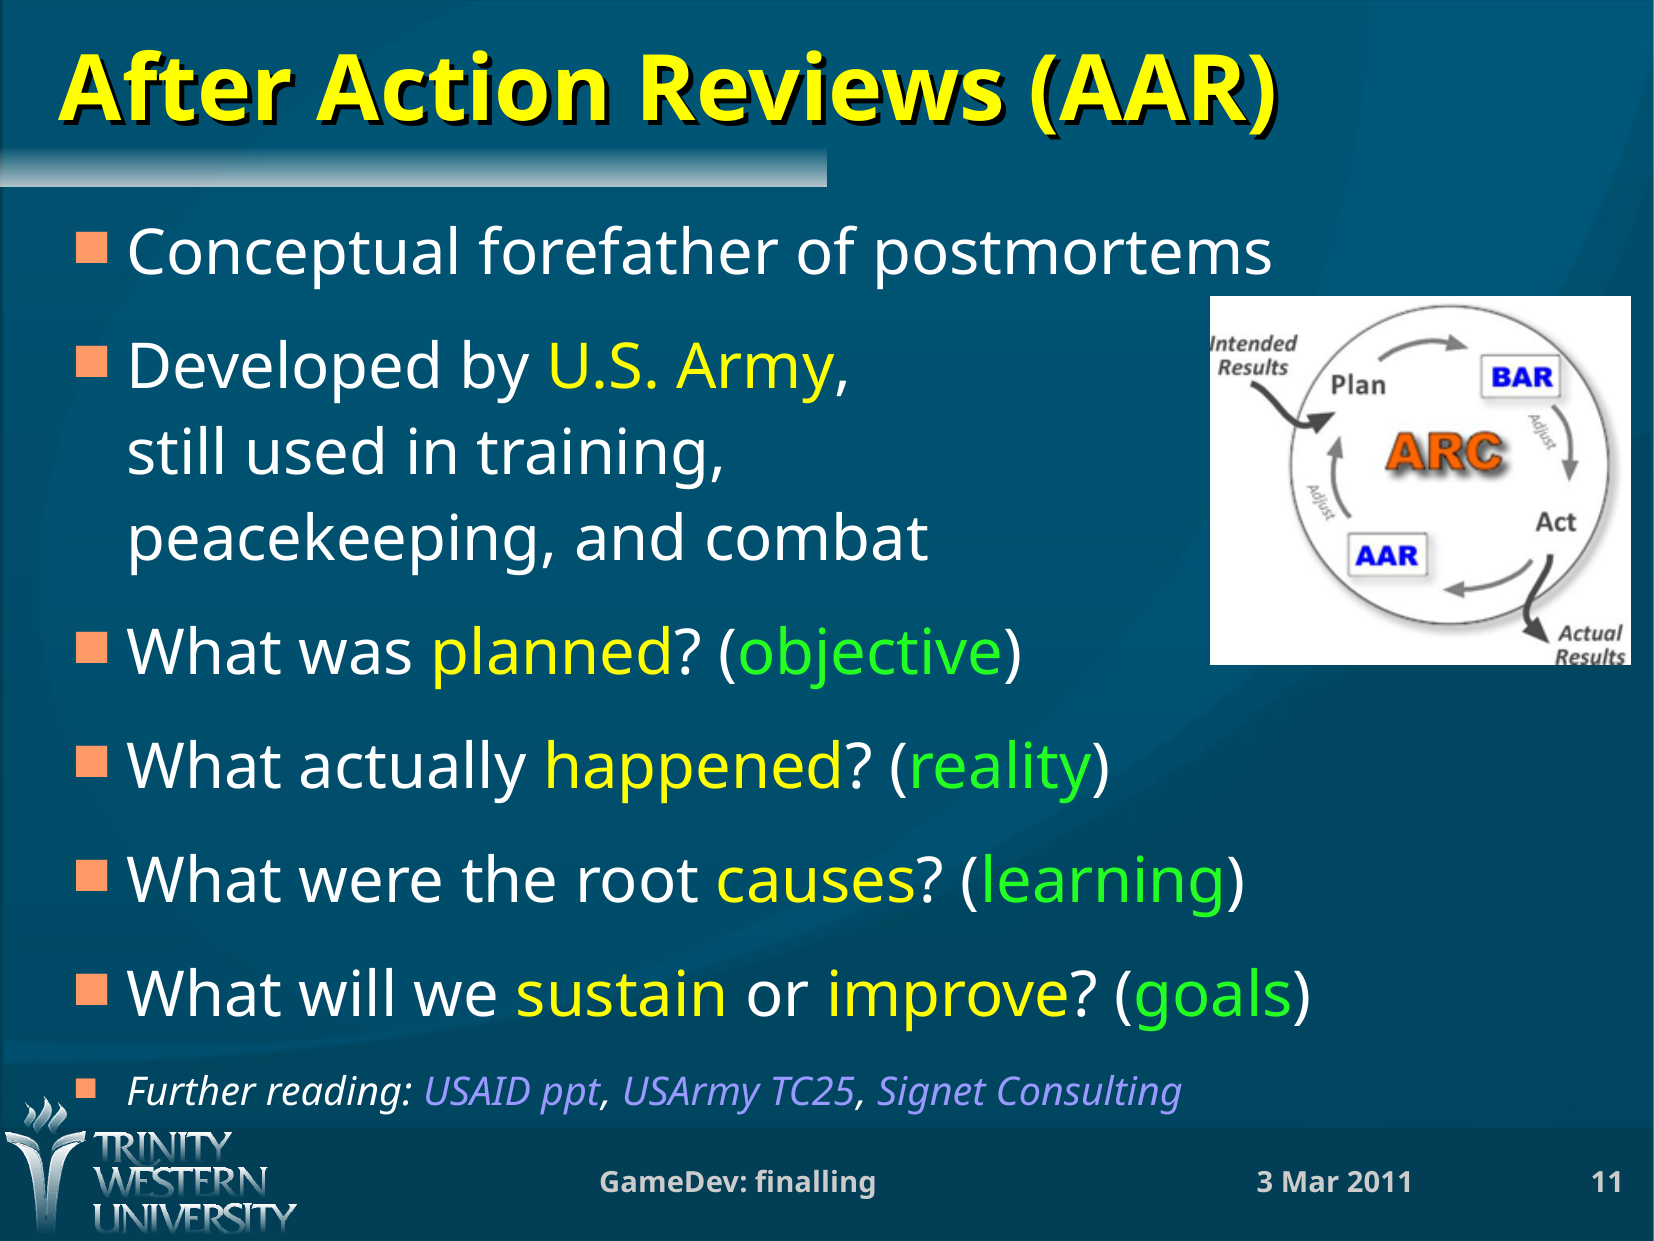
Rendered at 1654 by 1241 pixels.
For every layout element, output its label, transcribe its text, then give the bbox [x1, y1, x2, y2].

picture [38, 1227, 54, 1232]
picture [1211, 297, 1630, 664]
list Conceptual forefather of postmortems Developed by U.S. Army, still used in training, peacekeeping, and combat What was planned? (objective) What actually happened? (reality) What were the root causes? (learning) What will we sustain or improve? (goals) Further reading: USAID ppt, USArmy TC25, Signet Consulting [59, 206, 1625, 1123]
title After Action Reviews (AAR) [59, 19, 1595, 148]
title Closing kits [0, 154, 827, 158]
